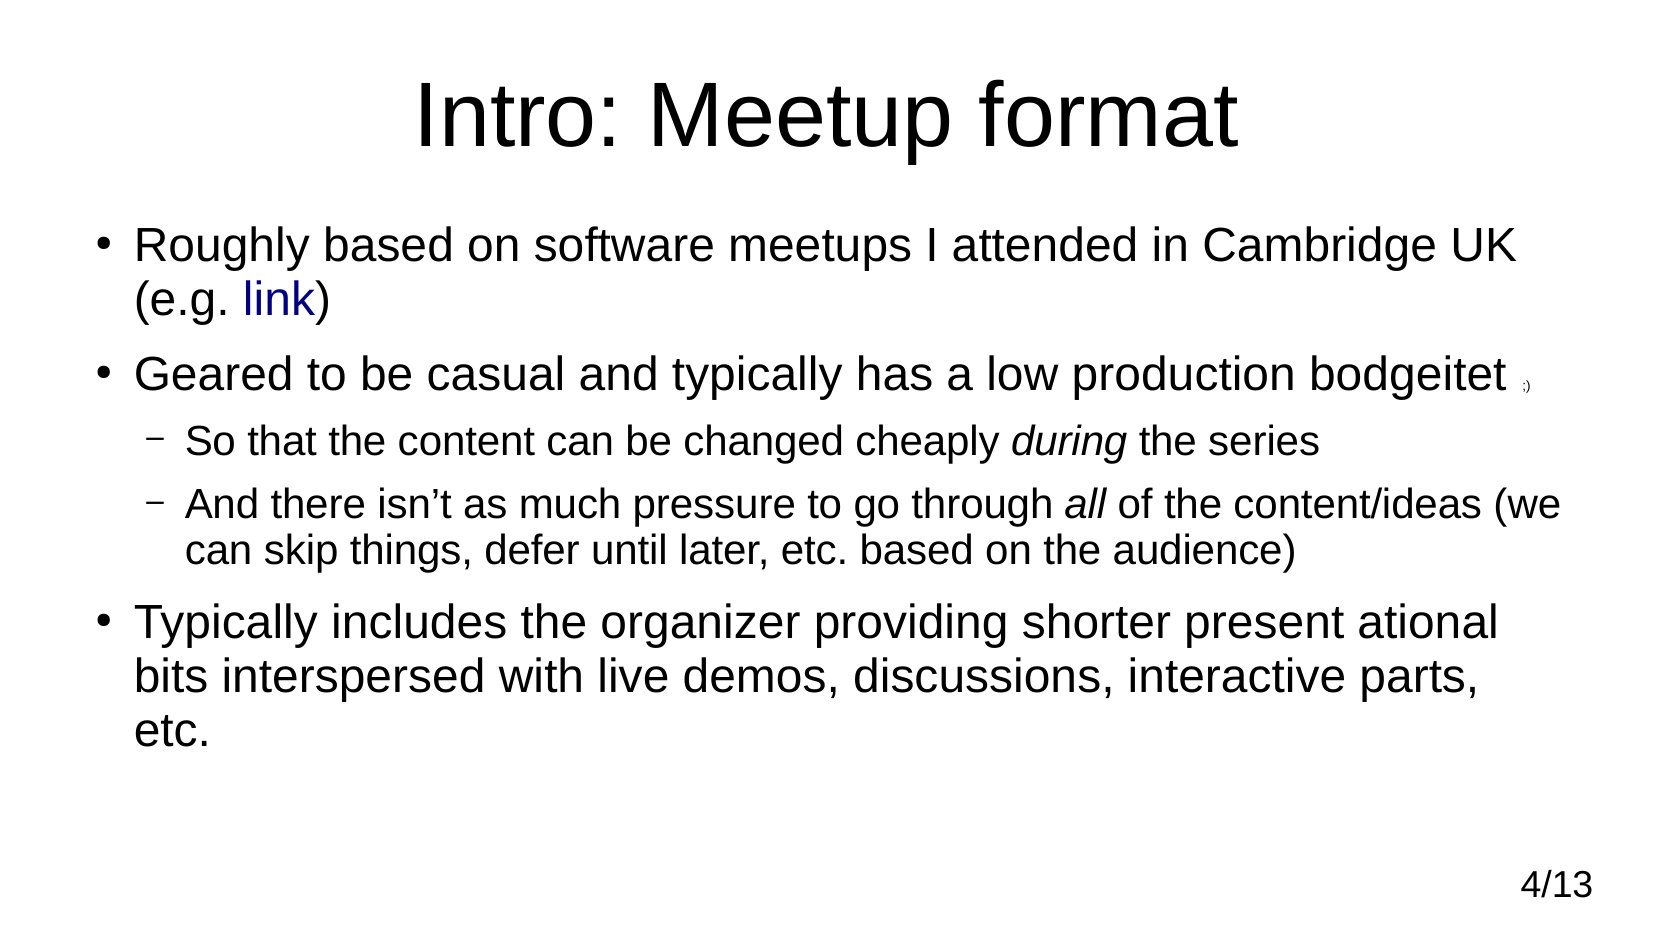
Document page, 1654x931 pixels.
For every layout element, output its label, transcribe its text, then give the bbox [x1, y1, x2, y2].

list Roughly based on software meetups I attended in Cambridge UK (e.g. link) Geared to be casual and typically has a low production bodgeitet ;) So that the content can be changed cheaply during the series And there isn’t as much pressure to go through all of the content/ideas (we can skip things, defer until later, etc. based on the audience) Typically includes the organizer providing shorter present ational bits interspersed with live demos, discussions, interactive parts, etc. [82, 217, 1571, 758]
text_box <number>/13 [1505, 856, 1625, 914]
title Intro: Meetup format [82, 37, 1571, 193]
